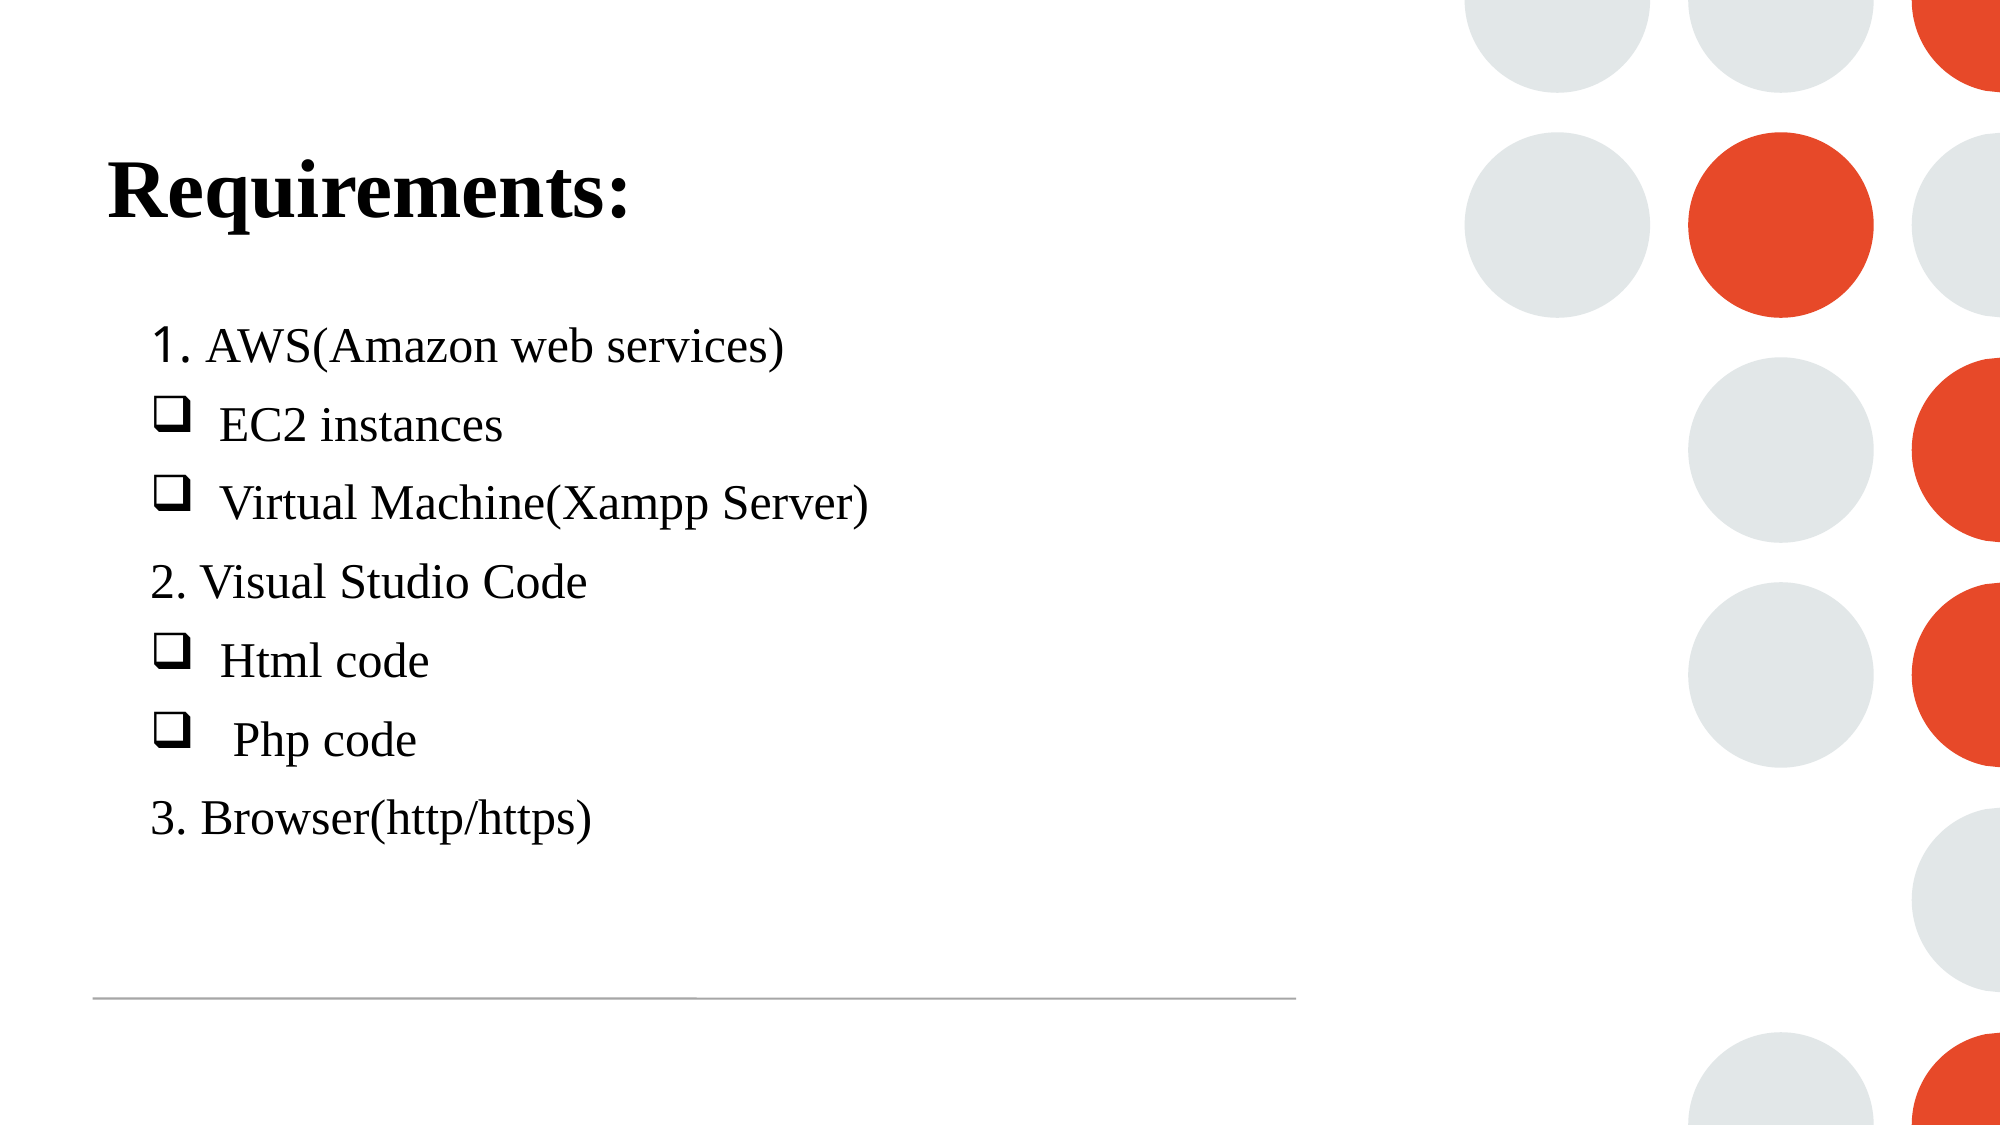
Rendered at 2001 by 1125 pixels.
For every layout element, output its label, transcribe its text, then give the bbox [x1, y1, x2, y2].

list 1. AWS(Amazon web services) EC2 instances Virtual Machine(Xampp Server) 2. Visual Studio Code Html code Php code 3. Browser(http/https) [135, 304, 1462, 997]
title Requirements: [92, 126, 1297, 335]
